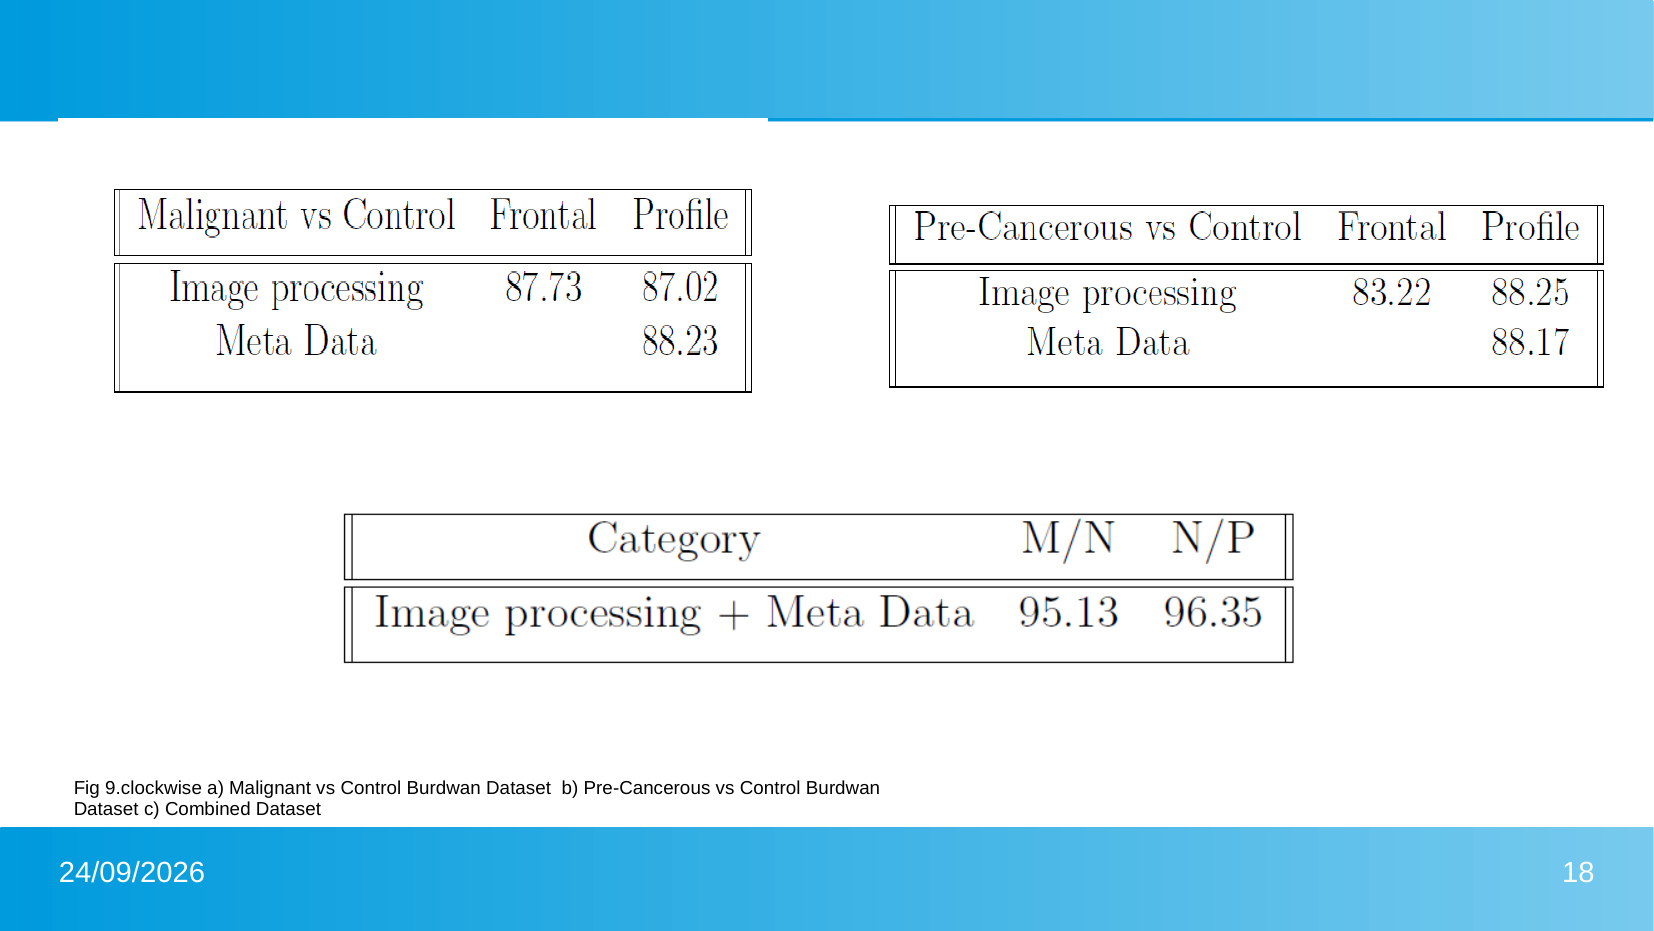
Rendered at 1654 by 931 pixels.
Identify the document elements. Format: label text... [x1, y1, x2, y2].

picture [58, 118, 1300, 697]
text_box Fig 9.clockwise a) Malignant vs Control Burdwan Dataset b) Pre-Cancerous vs Control Burdwan Dataset c) Combined Dataset [59, 770, 916, 827]
picture [856, 151, 1625, 414]
